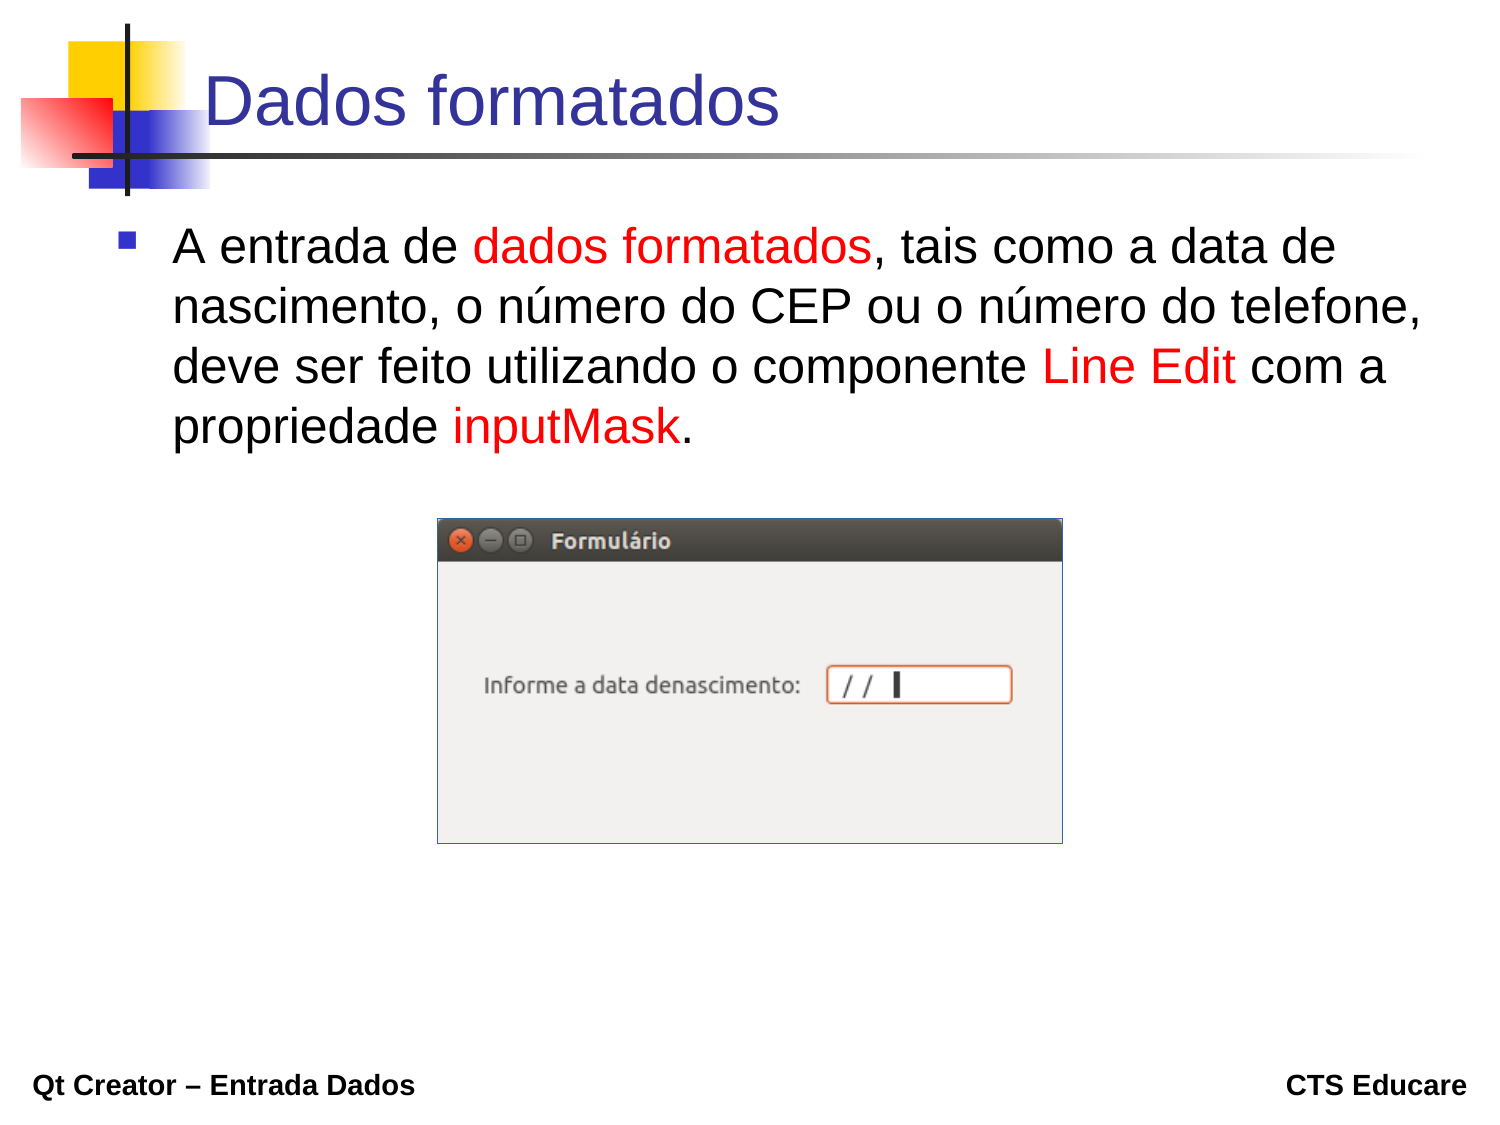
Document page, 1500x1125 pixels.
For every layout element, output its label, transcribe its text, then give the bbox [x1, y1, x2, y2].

picture [437, 518, 1063, 844]
list A entrada de dados formatados, tais como a data de nascimento, o número do CEP ou o número do telefone, deve ser feito utilizando o componente Line Edit com a propriedade inputMask. [100, 206, 1447, 1024]
title Dados formatados [188, 46, 1468, 149]
